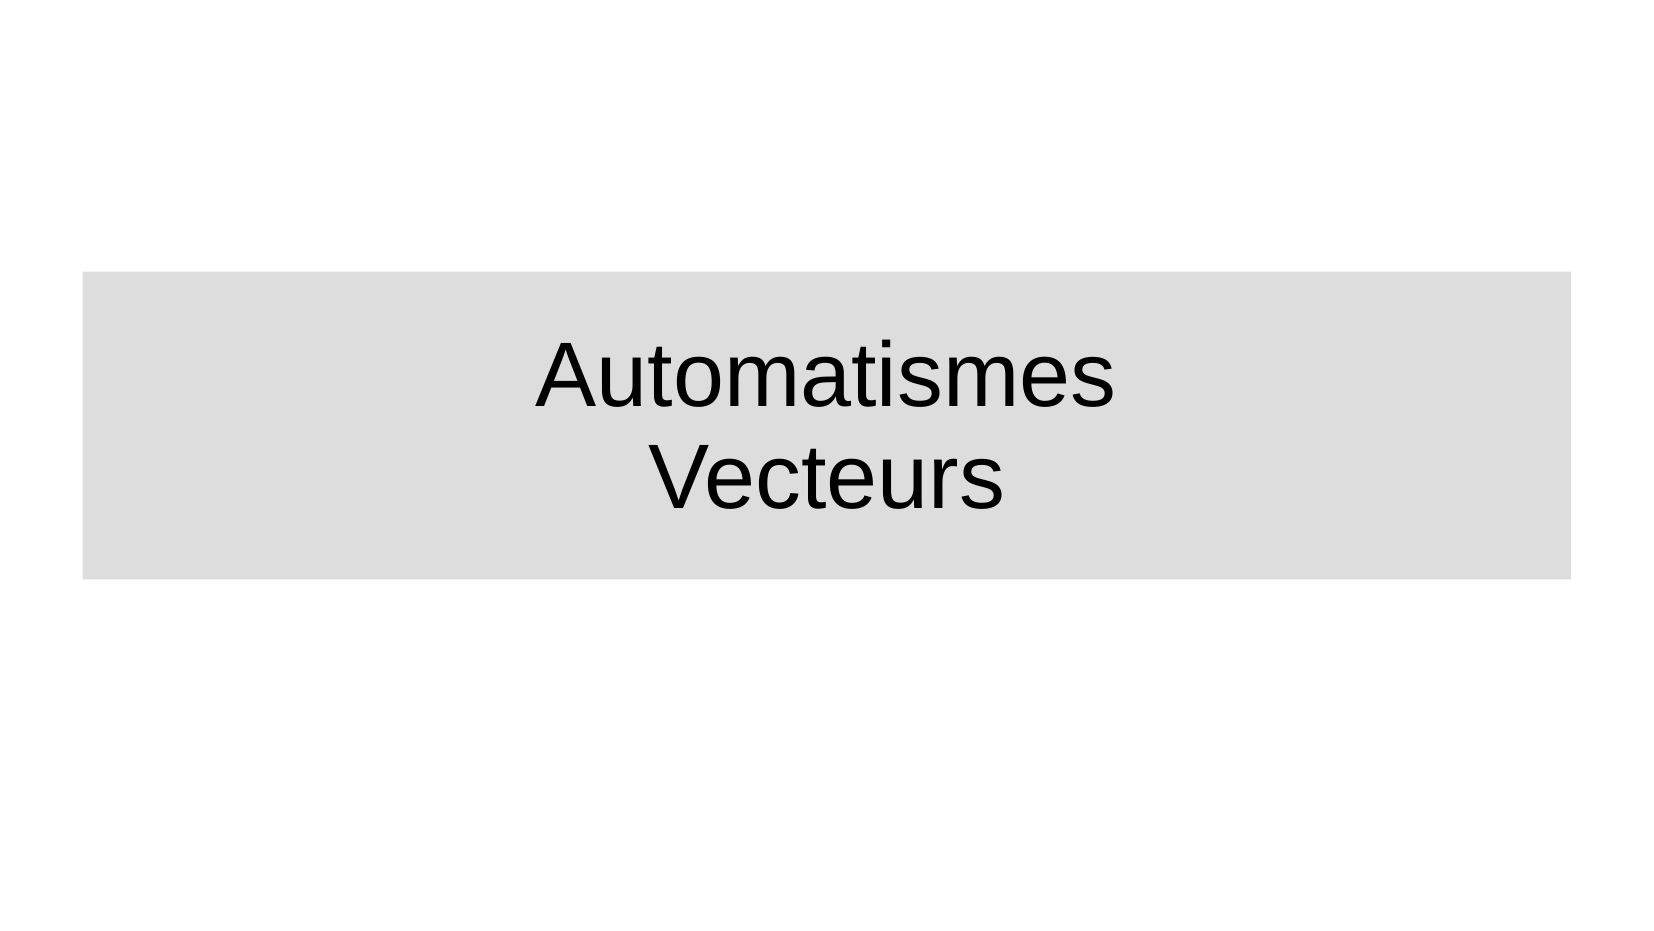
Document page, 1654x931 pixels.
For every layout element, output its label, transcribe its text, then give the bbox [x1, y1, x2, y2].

title Automatismes Vecteurs [82, 271, 1571, 580]
